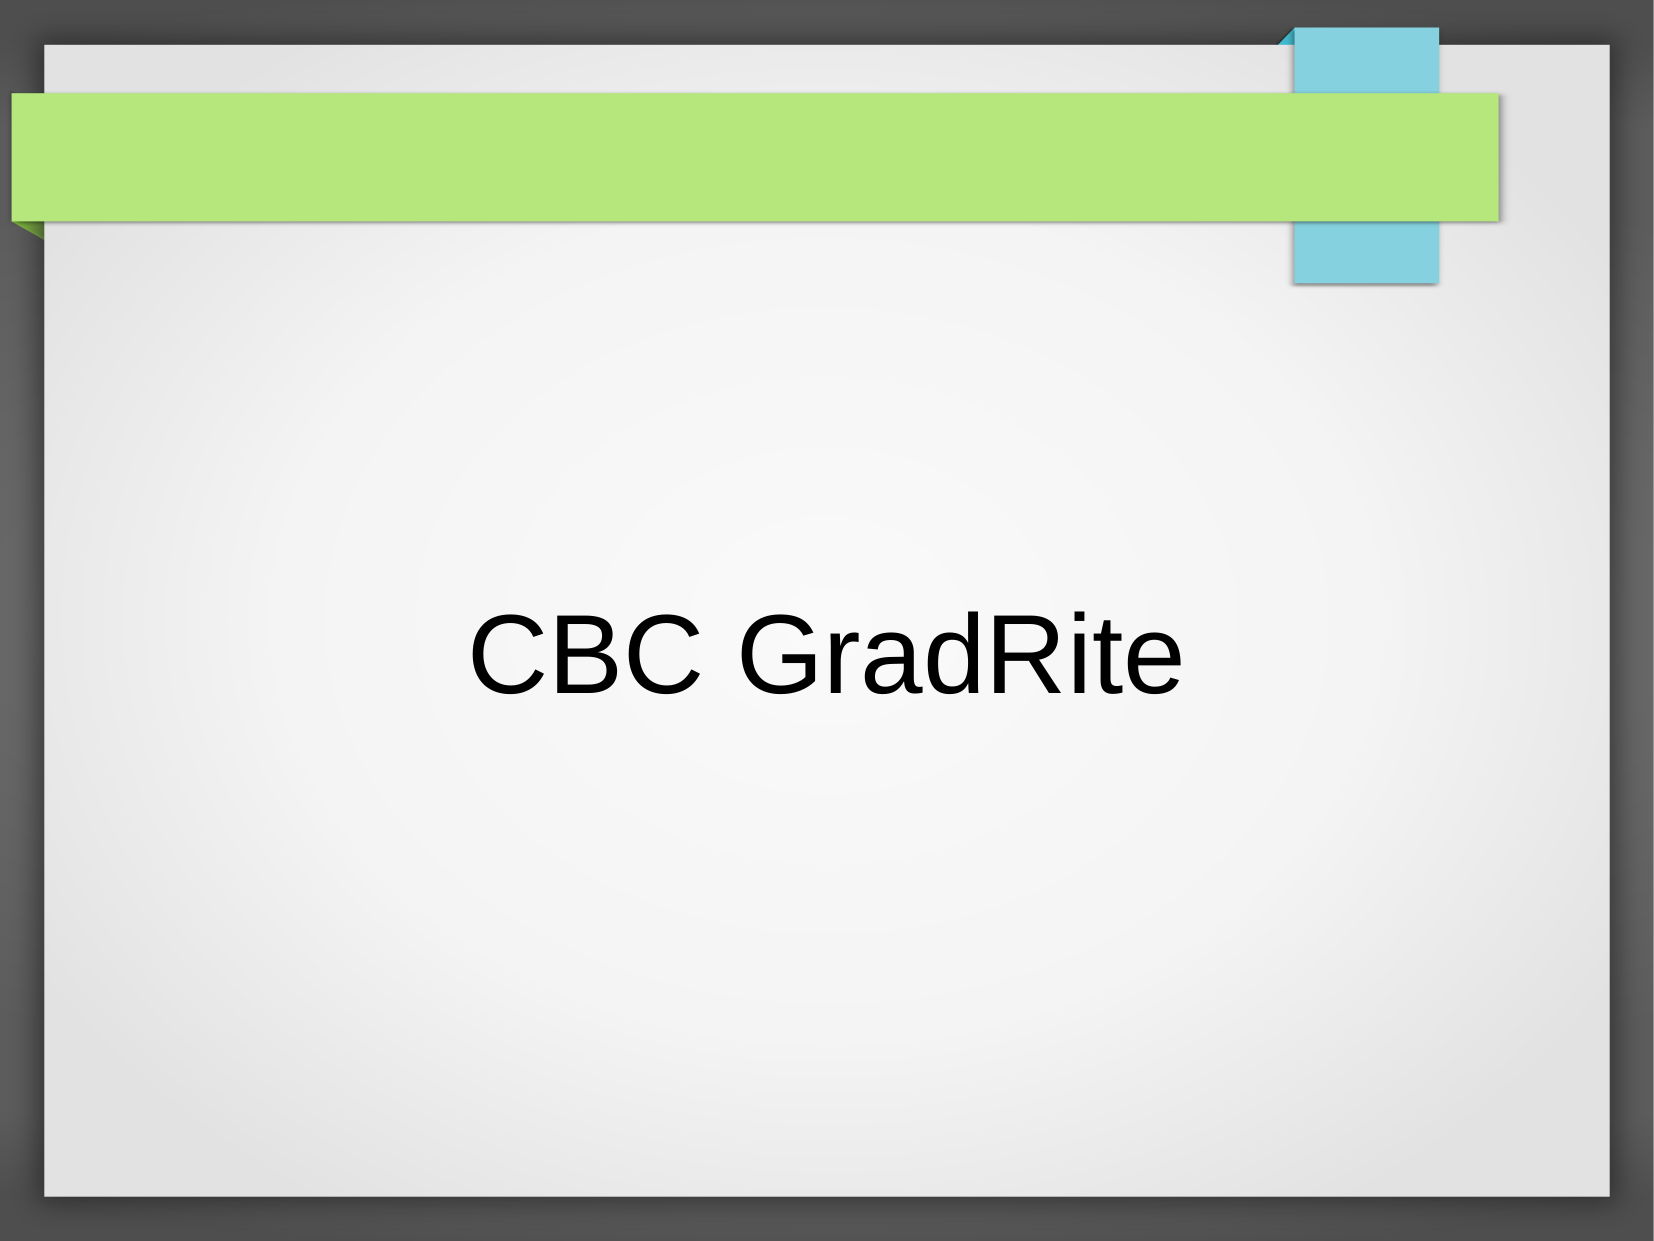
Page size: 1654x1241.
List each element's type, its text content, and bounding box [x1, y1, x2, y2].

picture [0, 0, 1654, 1241]
subtitle CBC GradRite [82, 295, 1571, 1015]
